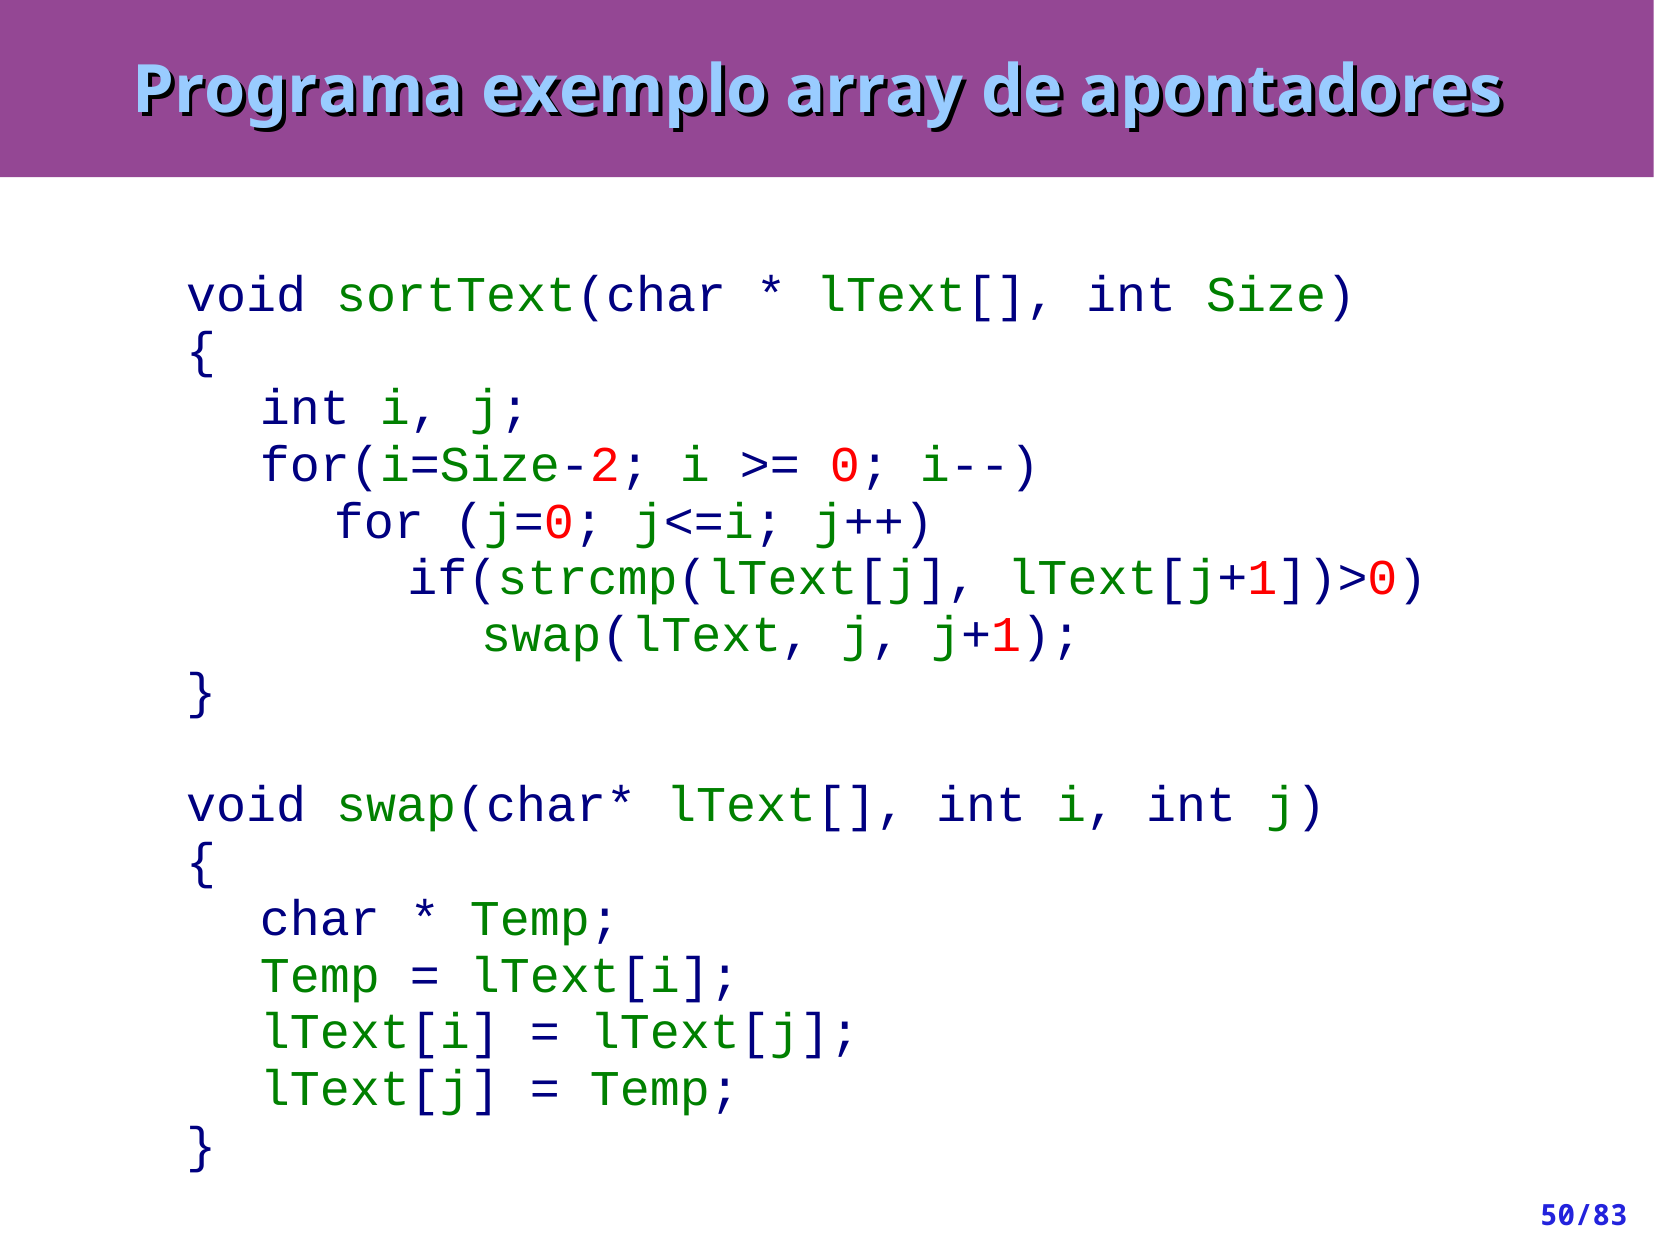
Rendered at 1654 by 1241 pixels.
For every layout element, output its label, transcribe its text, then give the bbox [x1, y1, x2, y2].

title Programa exemplo array de apontadores [82, 0, 1571, 176]
text_box void sortText(char * lText[], int Size) { int i, j; for(i=Size-2; i >= 0; i--) for (j=0; j<=i; j++) if(strcmp(lText[j], lText[j+1])>0) swap(lText, j, j+1); } void swap(char* lText[], int i, int j) { char * Temp; Temp = lText[i]; lText[i] = lText[j]; lText[j] = Temp; } [171, 261, 1536, 1123]
